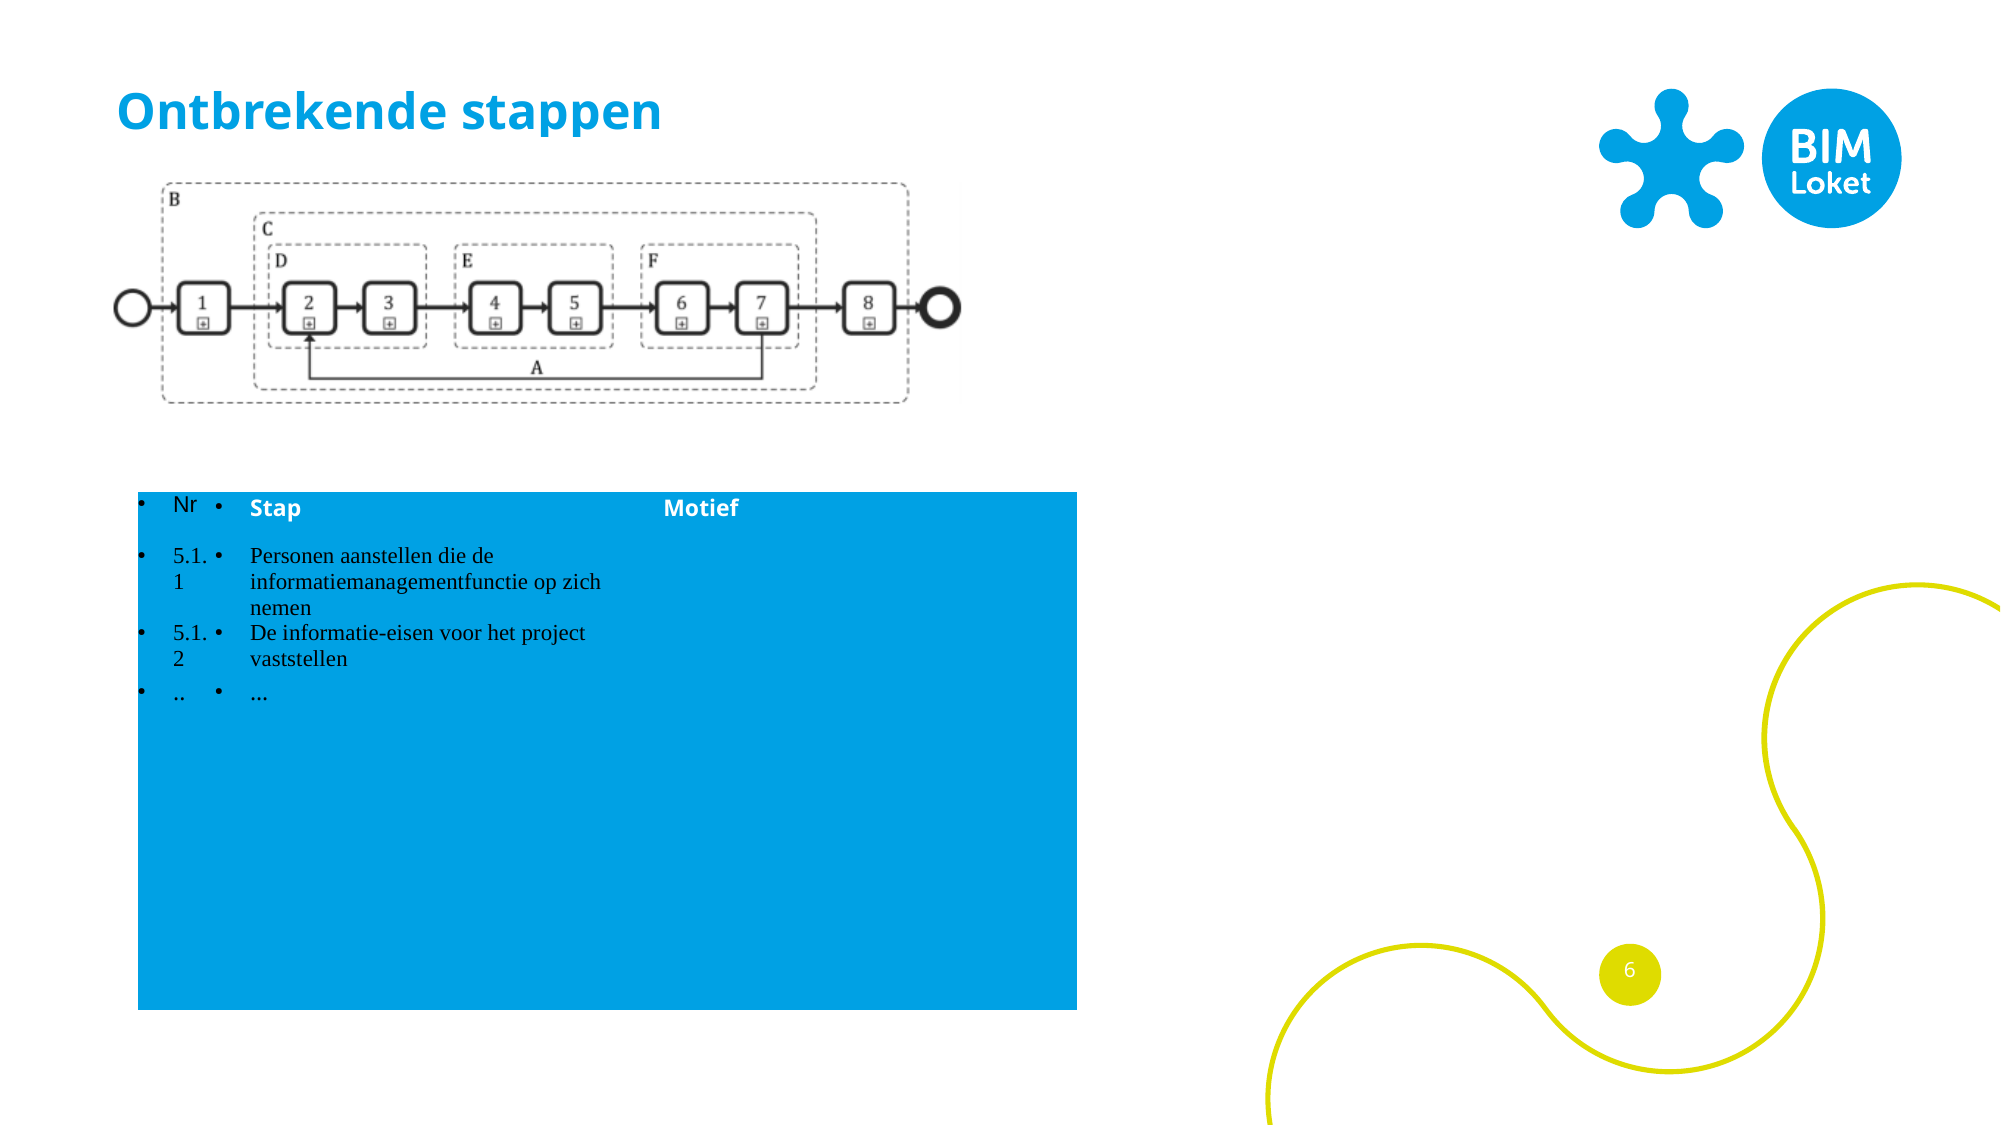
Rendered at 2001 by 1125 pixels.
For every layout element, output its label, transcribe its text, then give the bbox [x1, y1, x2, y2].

table_cell [663, 676, 1077, 733]
table_cell [663, 955, 1077, 1010]
table_cell .. [138, 676, 215, 733]
table_cell 5.1.1 [138, 543, 215, 620]
picture [55, 137, 1026, 420]
table_cell De informatie-eisen voor het project vaststellen [215, 620, 663, 676]
table_cell [663, 620, 1077, 676]
table_cell [138, 844, 215, 899]
table_header Nr [138, 492, 215, 543]
table_cell [138, 733, 215, 789]
table_cell [215, 899, 663, 955]
table_cell [663, 844, 1077, 899]
table_cell [138, 955, 215, 1010]
table_cell … [215, 676, 663, 733]
text_box 6 [1603, 957, 1657, 993]
table_cell Personen aanstellen die de informatiemanagementfunctie op zich nemen [215, 543, 663, 620]
table_cell [663, 543, 1077, 620]
table_cell [663, 733, 1077, 789]
table_cell [215, 844, 663, 899]
table_cell [215, 789, 663, 844]
table_cell [663, 899, 1077, 955]
table_cell [138, 899, 215, 955]
table_cell [215, 955, 663, 1010]
table_cell [215, 733, 663, 789]
table_cell 5.1.2 [138, 620, 215, 676]
table_header Stap [215, 492, 663, 543]
table_cell [663, 789, 1077, 844]
table_header Motief [663, 492, 1077, 543]
table_cell [138, 789, 215, 844]
title Ontbrekende stappen [116, 79, 1519, 268]
